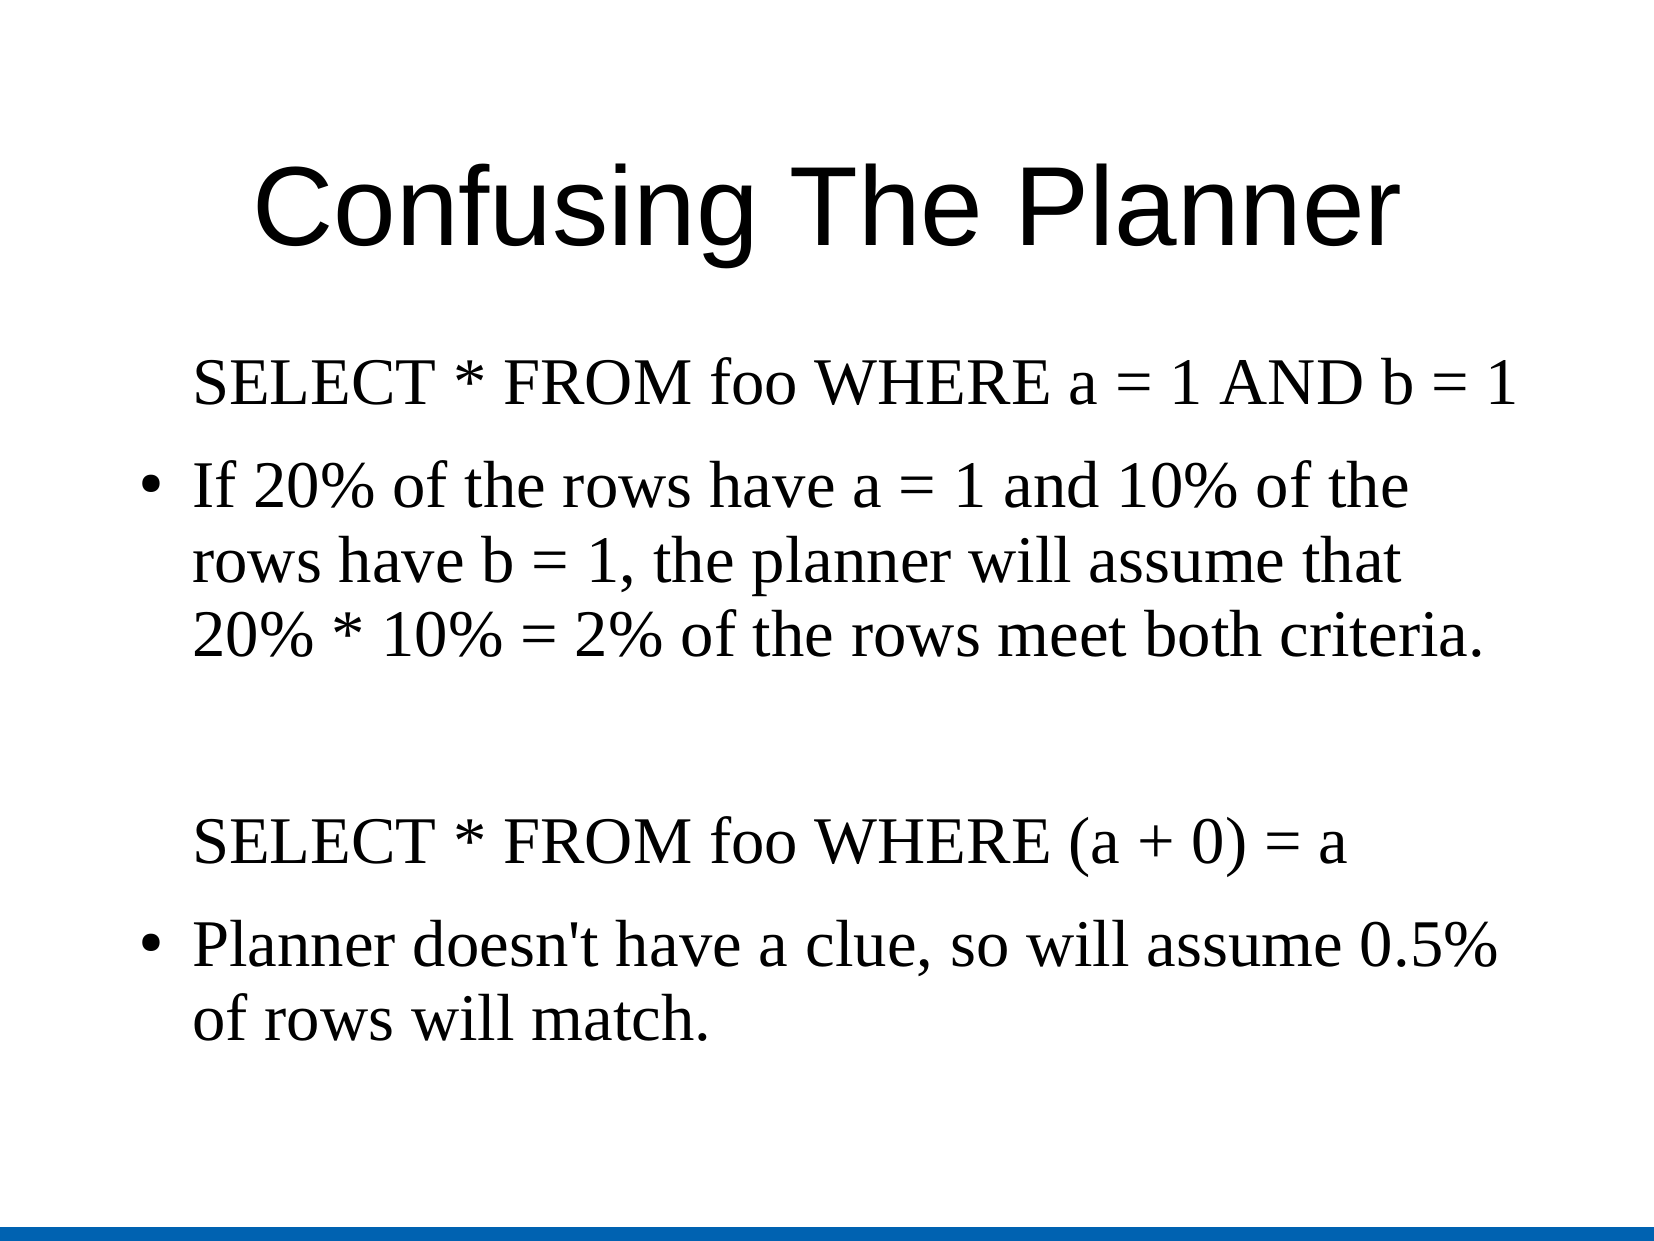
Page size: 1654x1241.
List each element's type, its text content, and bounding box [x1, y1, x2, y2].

list SELECT * FROM foo WHERE a = 1 AND b = 1 If 20% of the rows have a = 1 and 10% of the rows have b = 1, the planner will assume that 20% * 10% = 2% of the rows meet both criteria. SELECT * FROM foo WHERE (a + 0) = a Planner doesn't have a clue, so will assume 0.5% of rows will match. [121, 344, 1533, 1127]
title Confusing The Planner [121, 102, 1533, 311]
